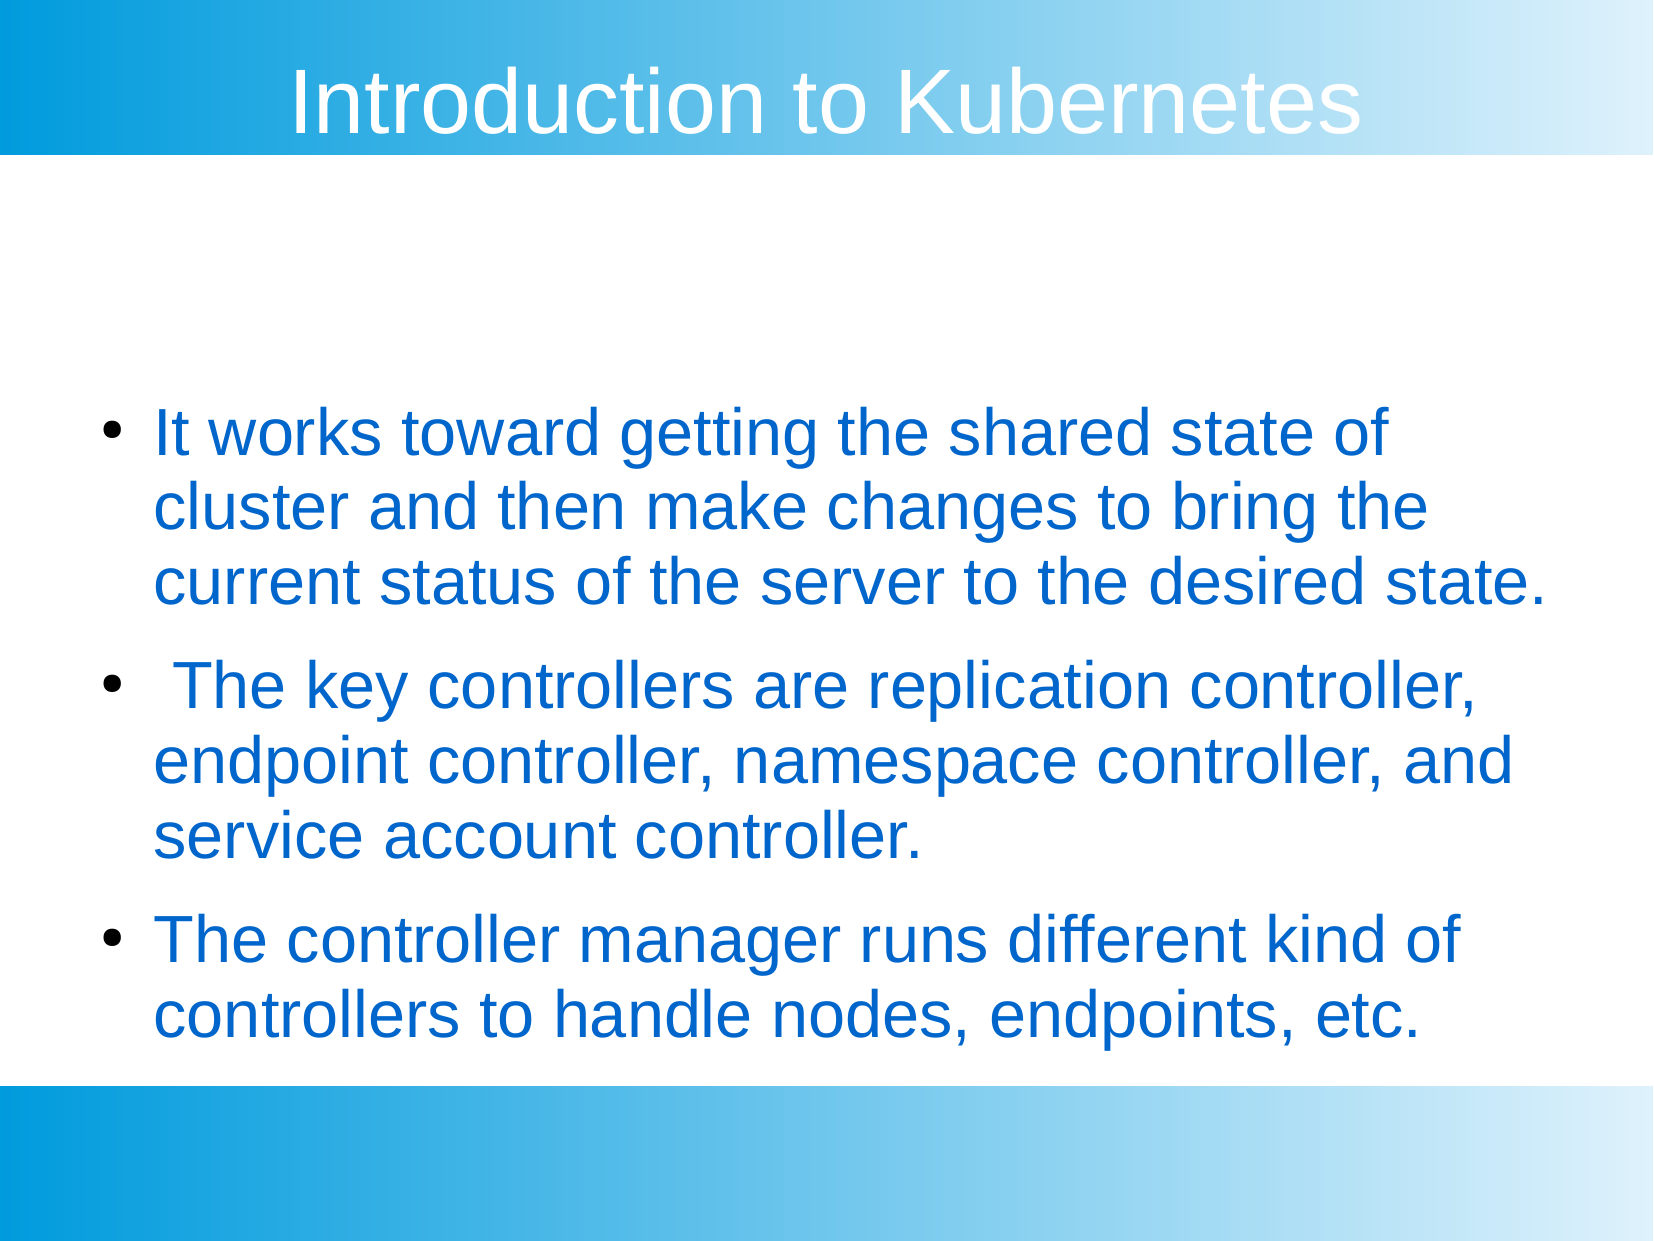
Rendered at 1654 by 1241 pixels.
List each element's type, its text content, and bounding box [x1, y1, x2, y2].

title Introduction to Kubernetes [82, 49, 1571, 155]
list It works toward getting the shared state of cluster and then make changes to bring the current status of the server to the desired state. The key controllers are replication controller, endpoint controller, namespace controller, and service account controller. The controller manager runs different kind of controllers to handle nodes, endpoints, etc. [82, 290, 1571, 756]
